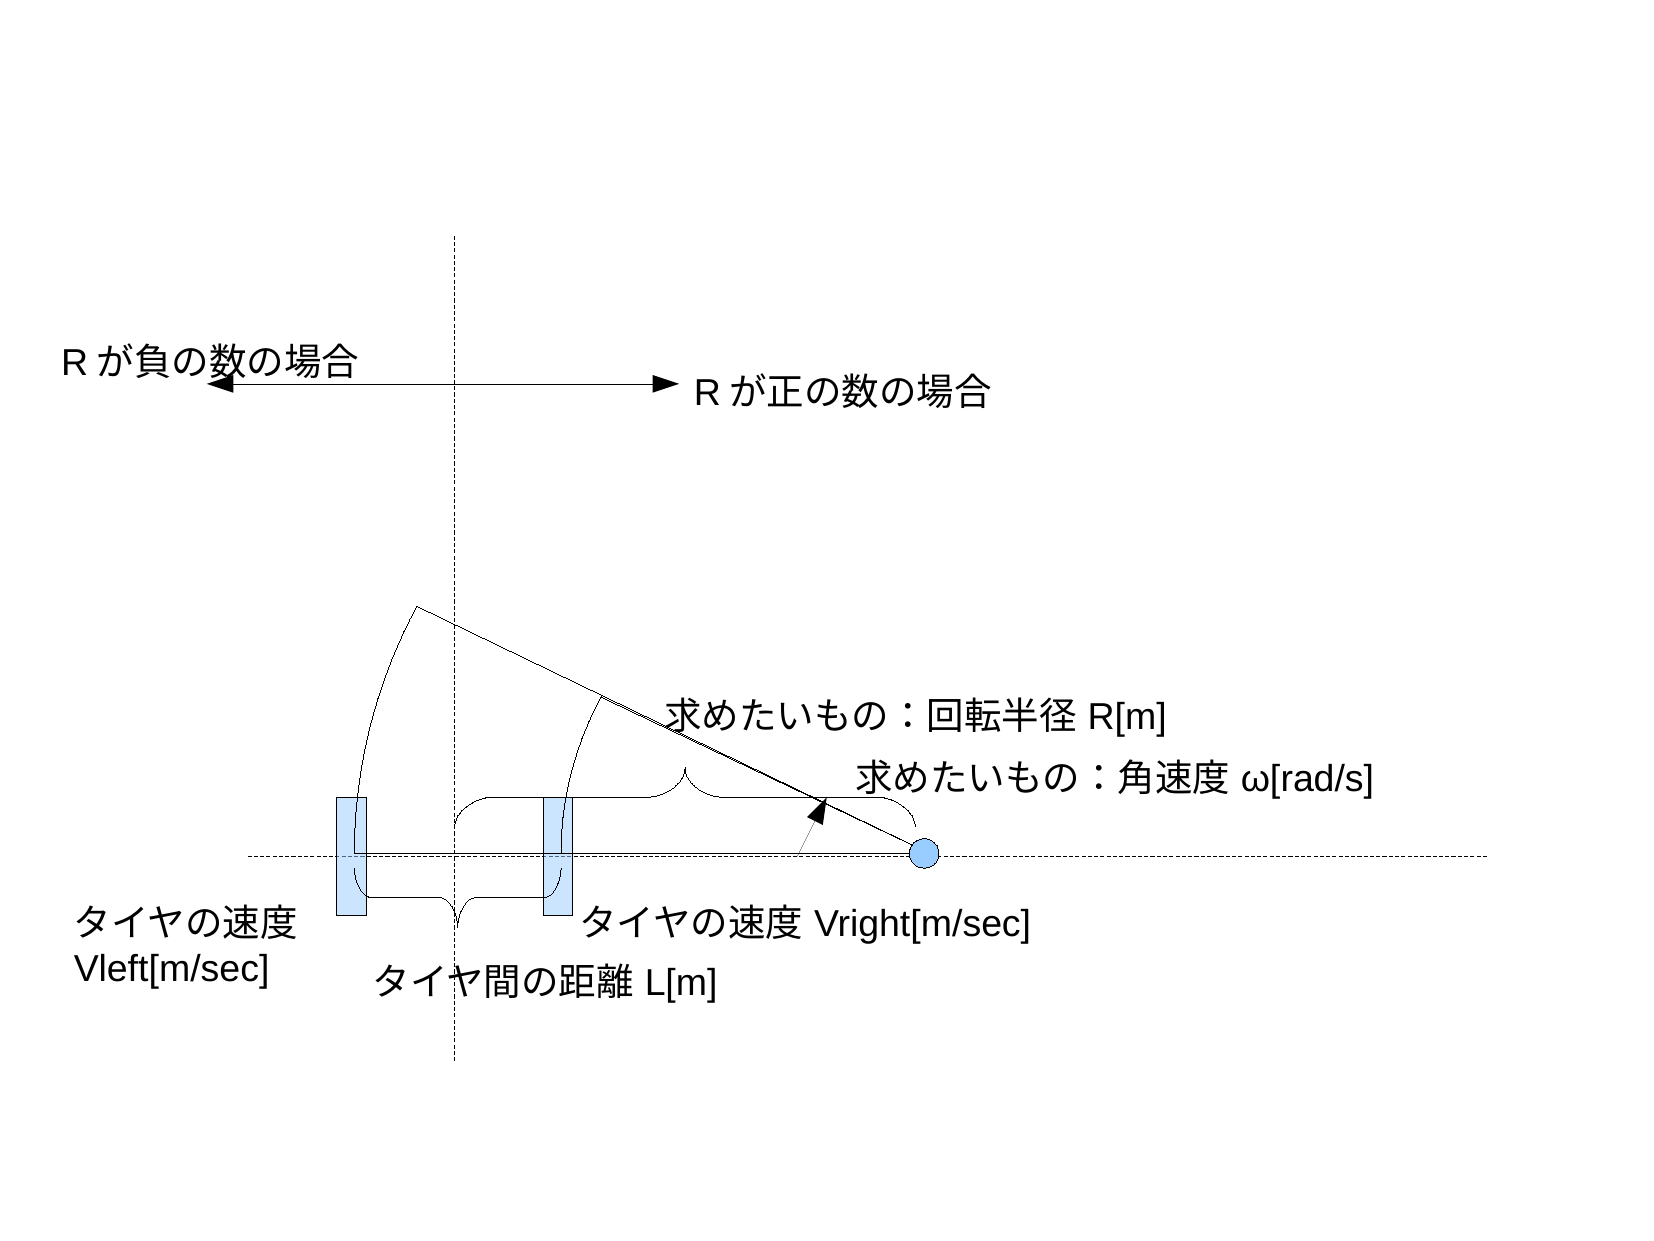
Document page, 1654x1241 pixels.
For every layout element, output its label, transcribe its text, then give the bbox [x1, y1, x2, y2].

text_box Rが負の数の場合 [46, 324, 296, 382]
text_box タイヤの速度Vleft[m/sec] [59, 885, 330, 985]
text_box タイヤの速度Vright[m/sec] [564, 885, 978, 943]
text_box Rが正の数の場合 [679, 354, 928, 412]
text_box 求めたいもの：回転半径R[m] [649, 679, 1056, 737]
text_box [909, 838, 939, 869]
text_box タイヤ間の距離L[m] [357, 944, 653, 1002]
text_box 求めたいもの：角速度ω[rad/s] [840, 740, 1275, 798]
text_box [336, 797, 367, 916]
text_box [543, 798, 573, 853]
text_box [543, 854, 573, 916]
